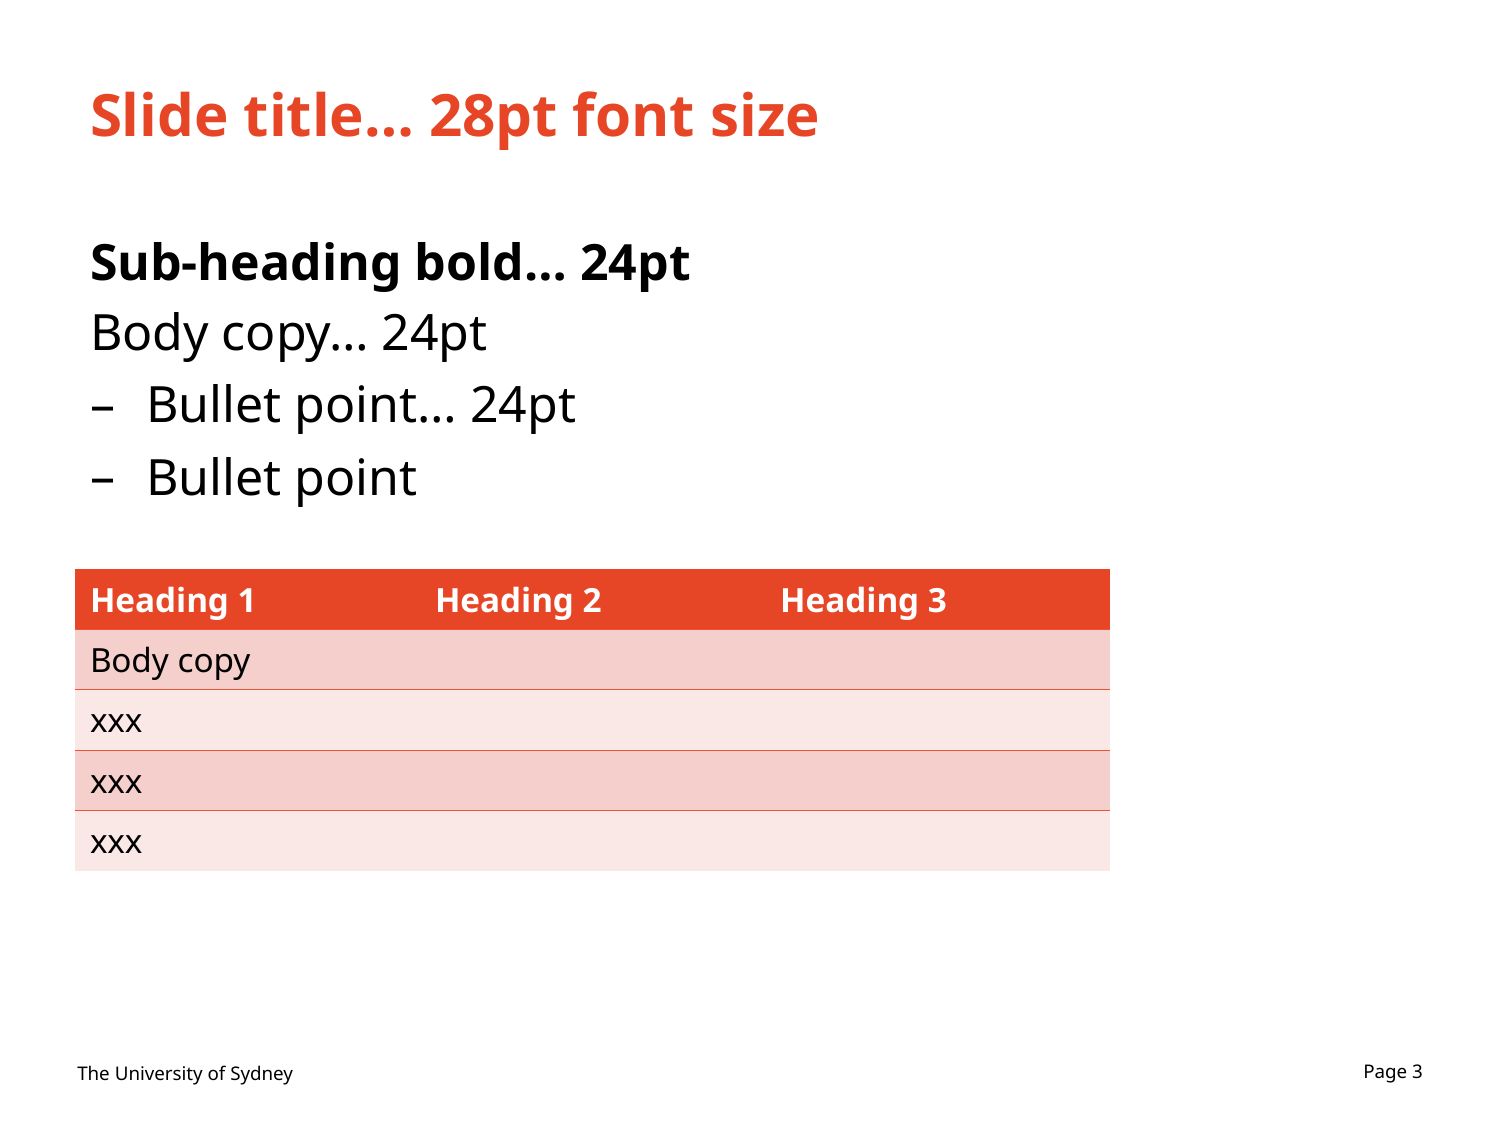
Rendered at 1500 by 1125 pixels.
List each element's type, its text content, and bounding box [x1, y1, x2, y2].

table_cell [765, 811, 1110, 871]
table_cell Body copy [75, 630, 420, 689]
table_cell [420, 630, 765, 689]
table_cell xxx [75, 811, 420, 871]
table_cell [420, 751, 765, 810]
table_cell [765, 690, 1110, 750]
table_cell [765, 751, 1110, 810]
table_header Heading 2 [420, 569, 765, 629]
title Slide title… 28pt font size [75, 19, 1425, 207]
table_cell [765, 630, 1110, 689]
table_cell xxx [75, 751, 420, 810]
table_cell [420, 690, 765, 750]
table_cell xxx [75, 690, 420, 750]
table_header Heading 1 [75, 569, 420, 629]
table_header Heading 3 [765, 569, 1110, 629]
table_cell [420, 811, 765, 871]
list Sub-heading bold… 24pt Body copy… 24pt Bullet point… 24pt Bullet point [75, 222, 1425, 1005]
